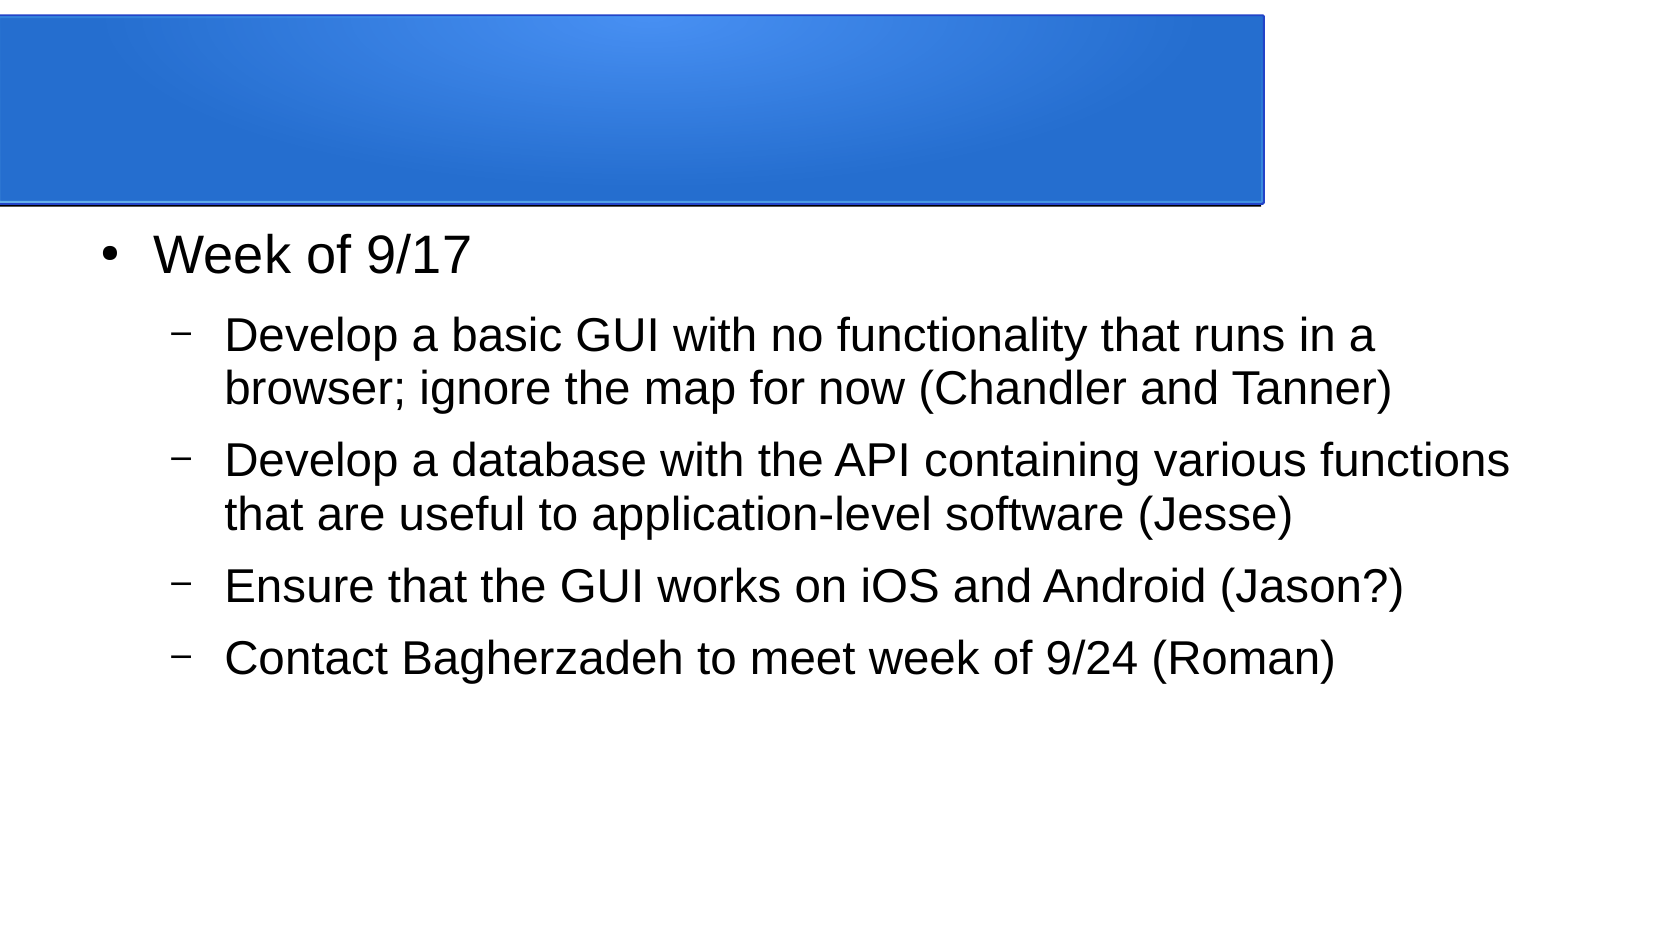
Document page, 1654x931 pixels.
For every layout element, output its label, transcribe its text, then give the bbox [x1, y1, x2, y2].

list Week of 9/17 Develop a basic GUI with no functionality that runs in a browser; ignore the map for now (Chandler and Tanner) Develop a database with the API containing various functions that are useful to application-level software (Jesse) Ensure that the GUI works on iOS and Android (Jason?) Contact Bagherzadeh to meet week of 9/24 (Roman) [82, 224, 1571, 764]
